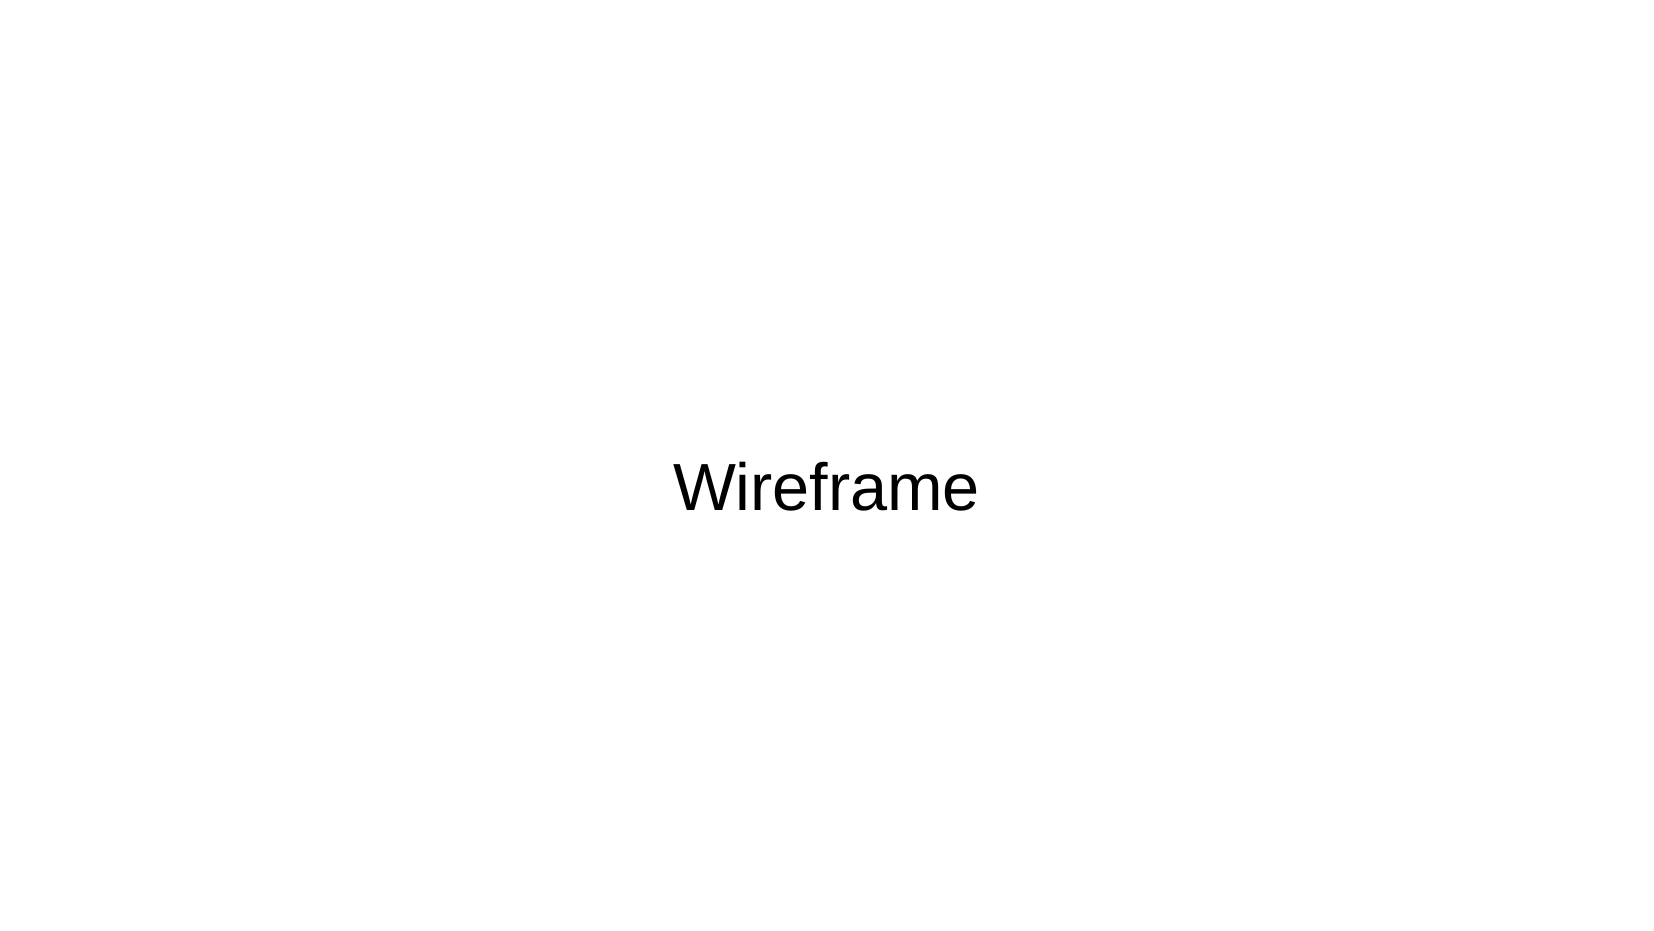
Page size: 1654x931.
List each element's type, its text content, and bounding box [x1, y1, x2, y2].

subtitle Wireframe [82, 217, 1571, 758]
